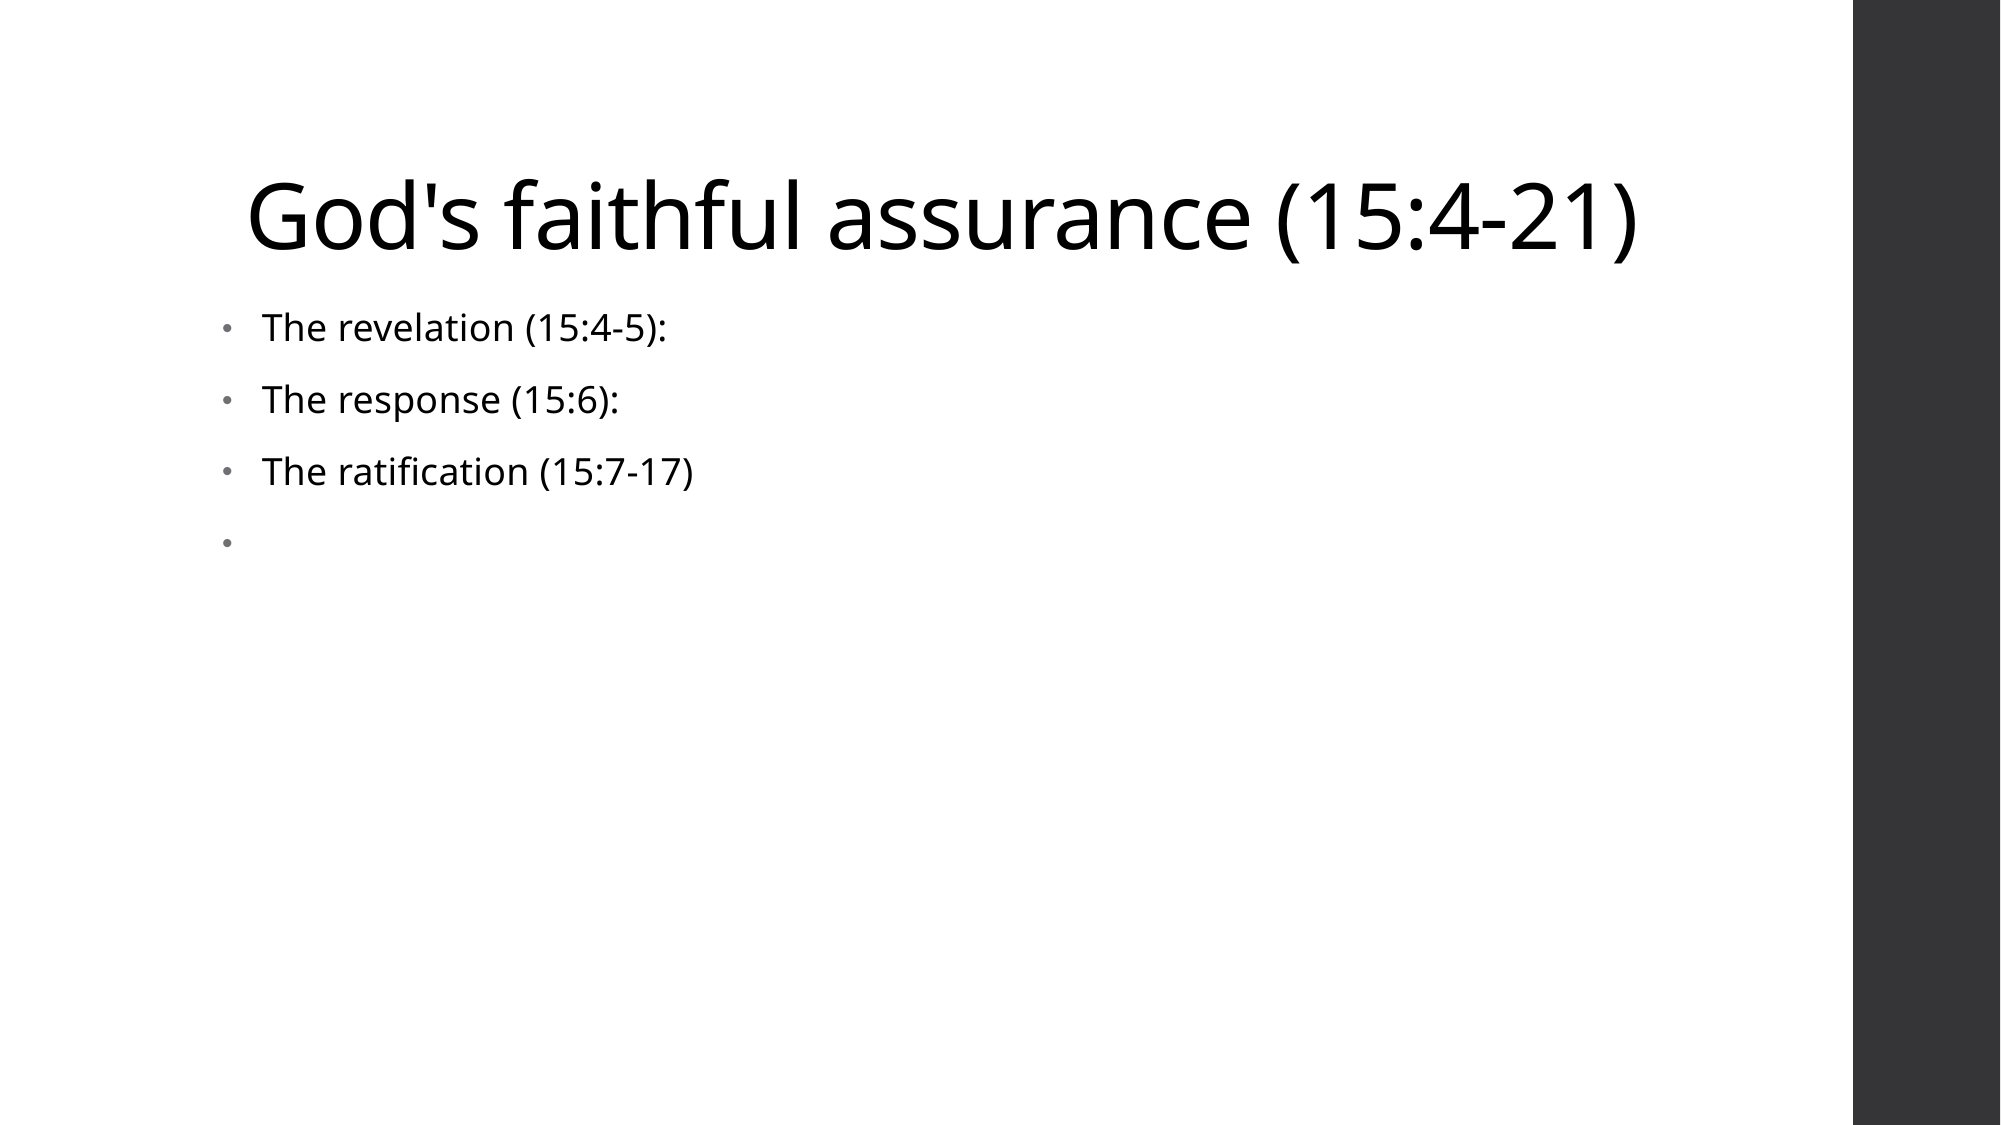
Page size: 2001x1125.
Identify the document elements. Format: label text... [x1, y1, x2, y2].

list The revelation (15:4-5): The response (15:6): The ratification (15:7-17) [206, 299, 1617, 1014]
title God's faithful assurance (15:4-21) [206, 60, 1797, 278]
